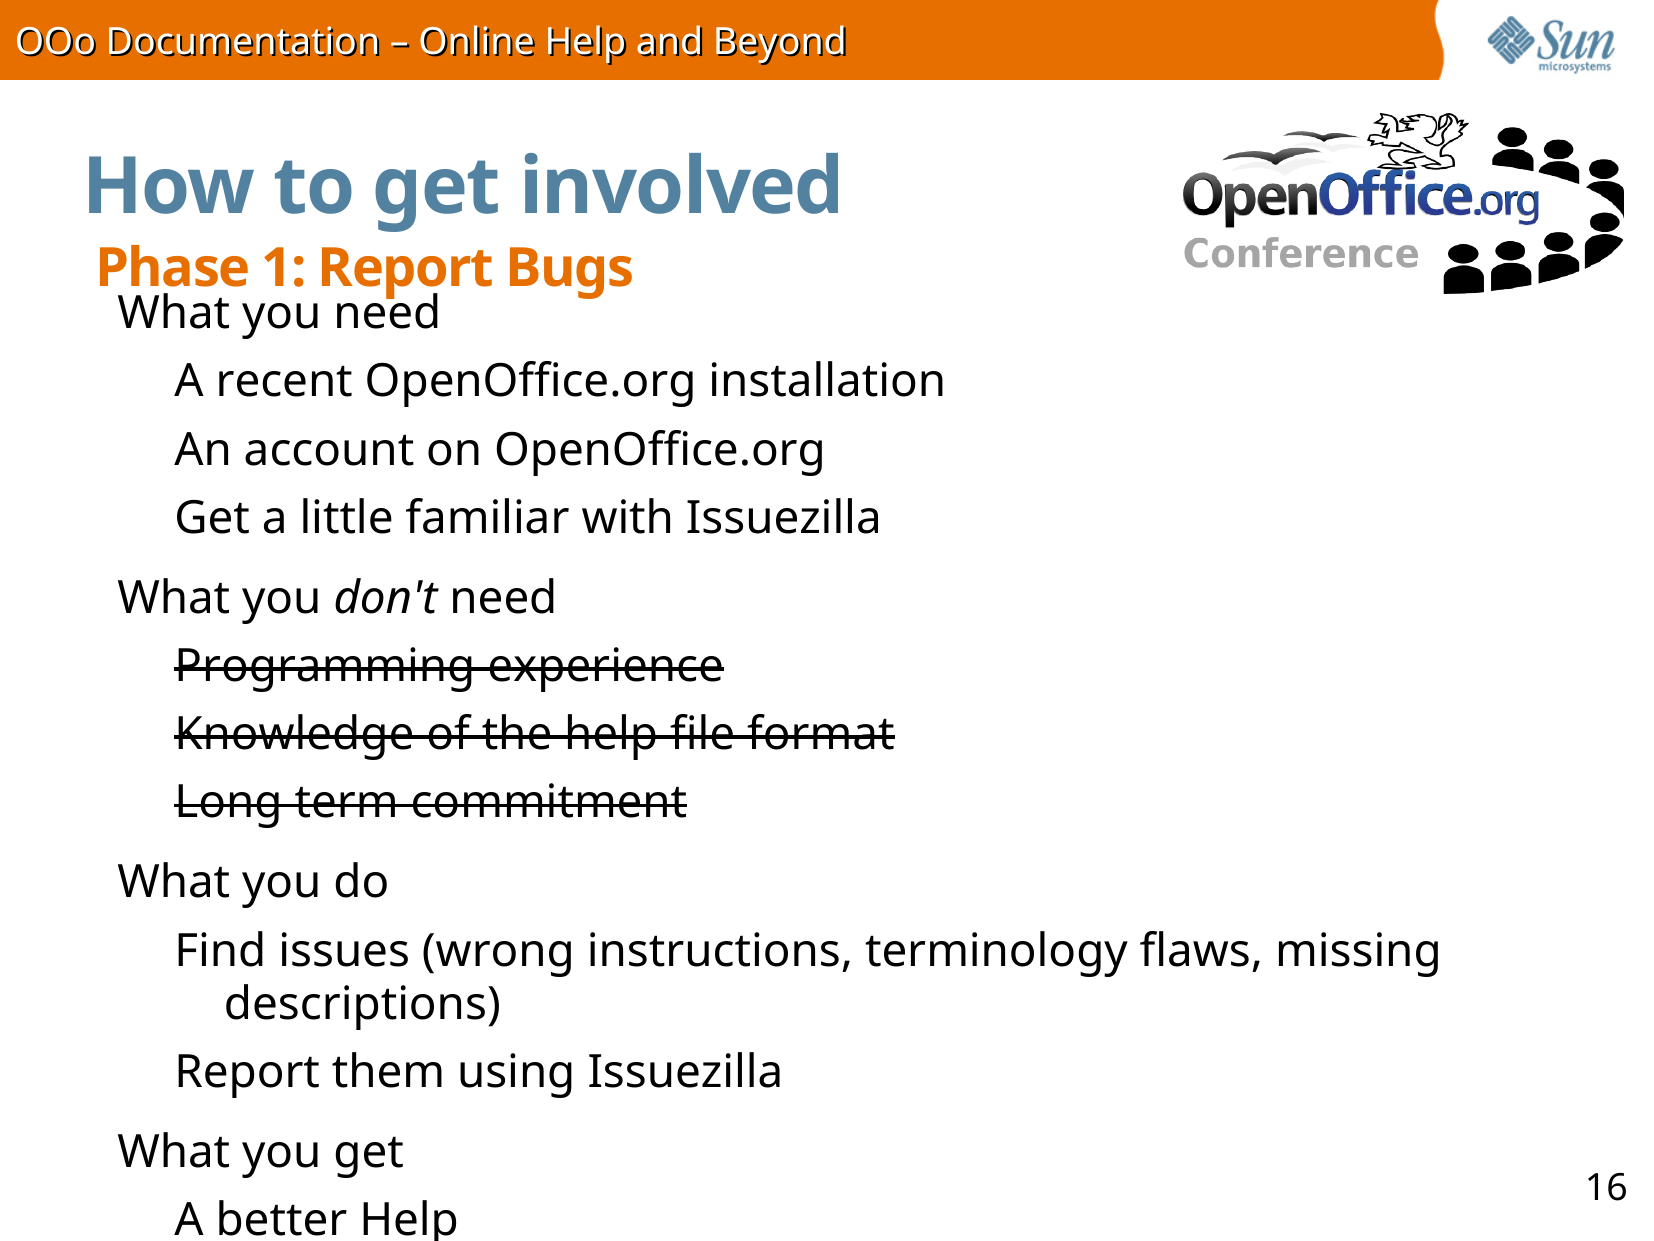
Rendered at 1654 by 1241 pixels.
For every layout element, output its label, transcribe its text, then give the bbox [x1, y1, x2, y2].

title How to get involved Phase 1: Report Bugs [82, 135, 1585, 279]
picture [0, 0, 1654, 80]
list What you need A recent OpenOffice.org installation An account on OpenOffice.org Get a little familiar with Issuezilla What you don't need Programming experience Knowledge of the help file format Long term commitment What you do Find issues (wrong instructions, terminology flaws, missing descriptions) Report them using Issuezilla What you get A better Help We may start keeping a top 10 issues submitters list ;-) [97, 286, 1602, 1178]
picture [1183, 113, 1624, 294]
